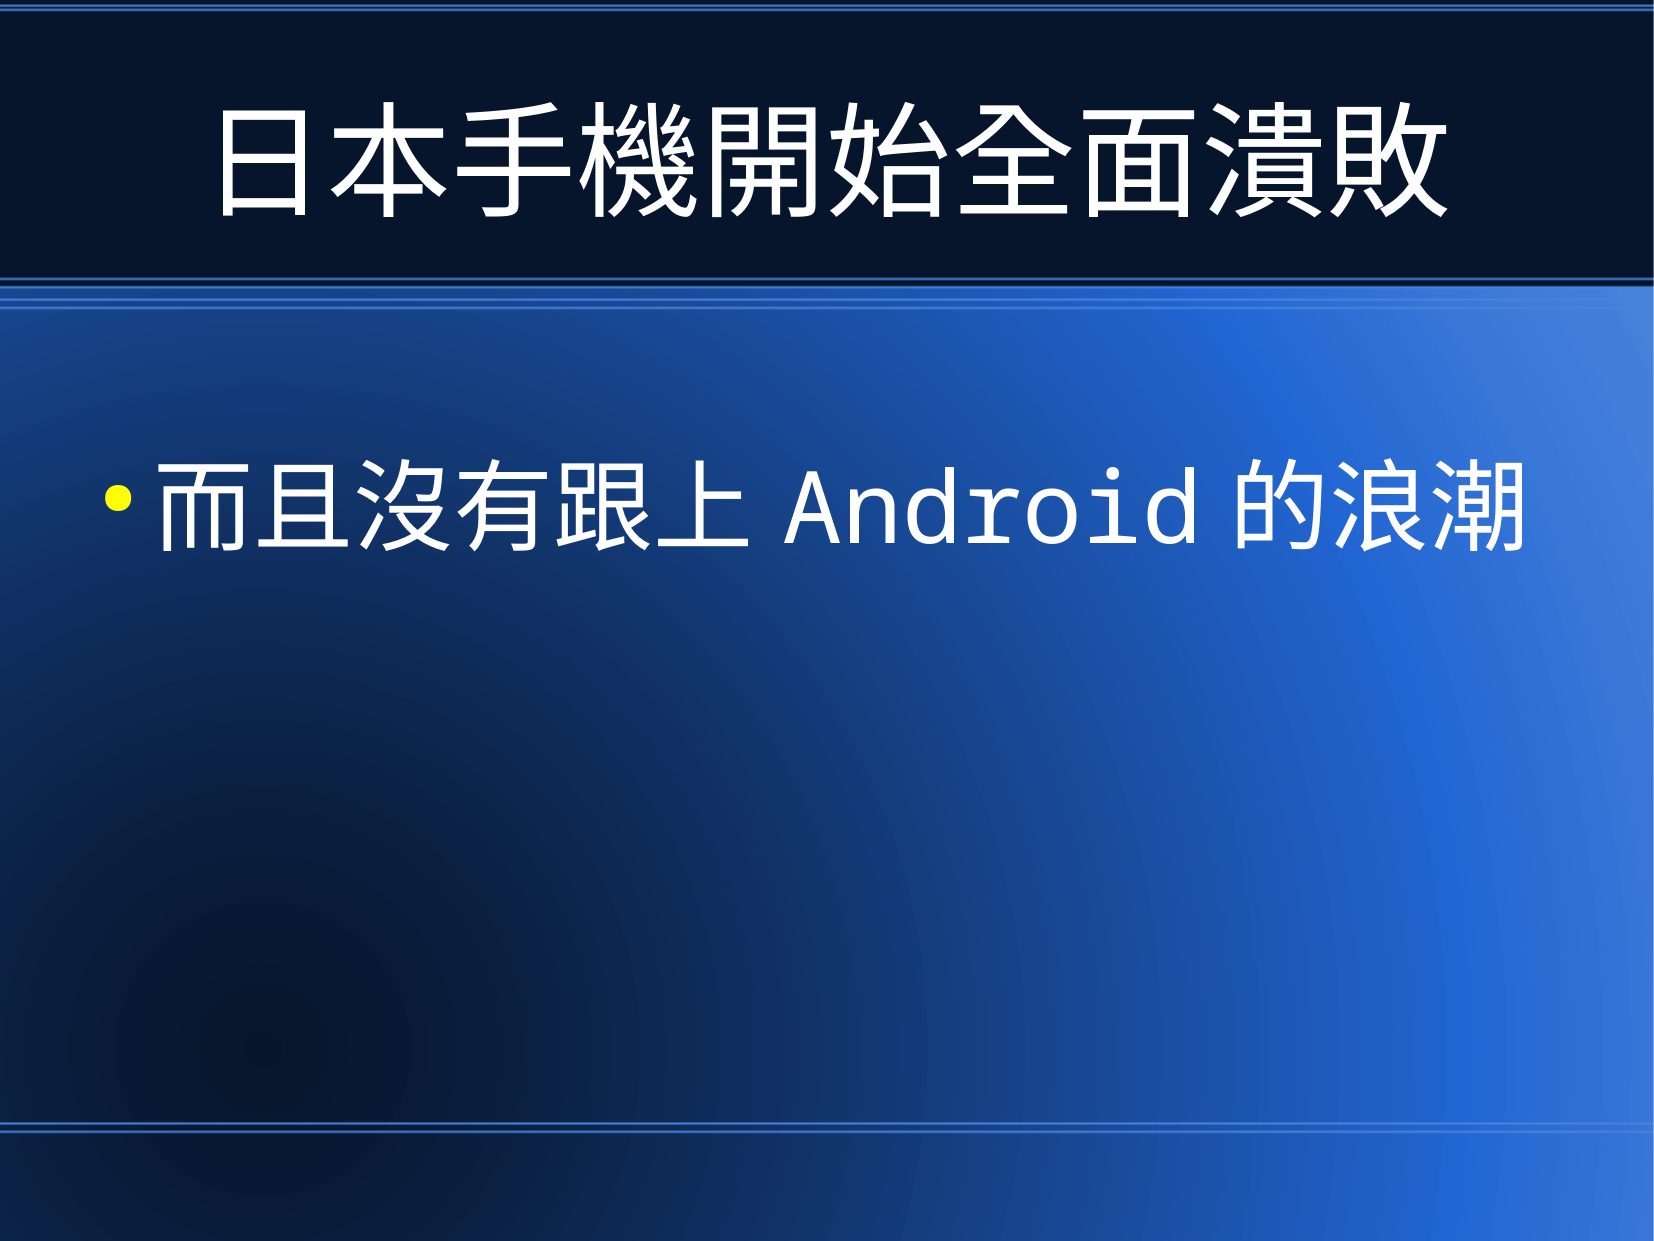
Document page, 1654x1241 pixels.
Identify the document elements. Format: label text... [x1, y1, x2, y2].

picture [0, 0, 1654, 1241]
list 而且沒有跟上Android的浪潮 [82, 355, 1571, 1241]
title 日本手機開始全面潰敗 [82, 49, 1571, 257]
